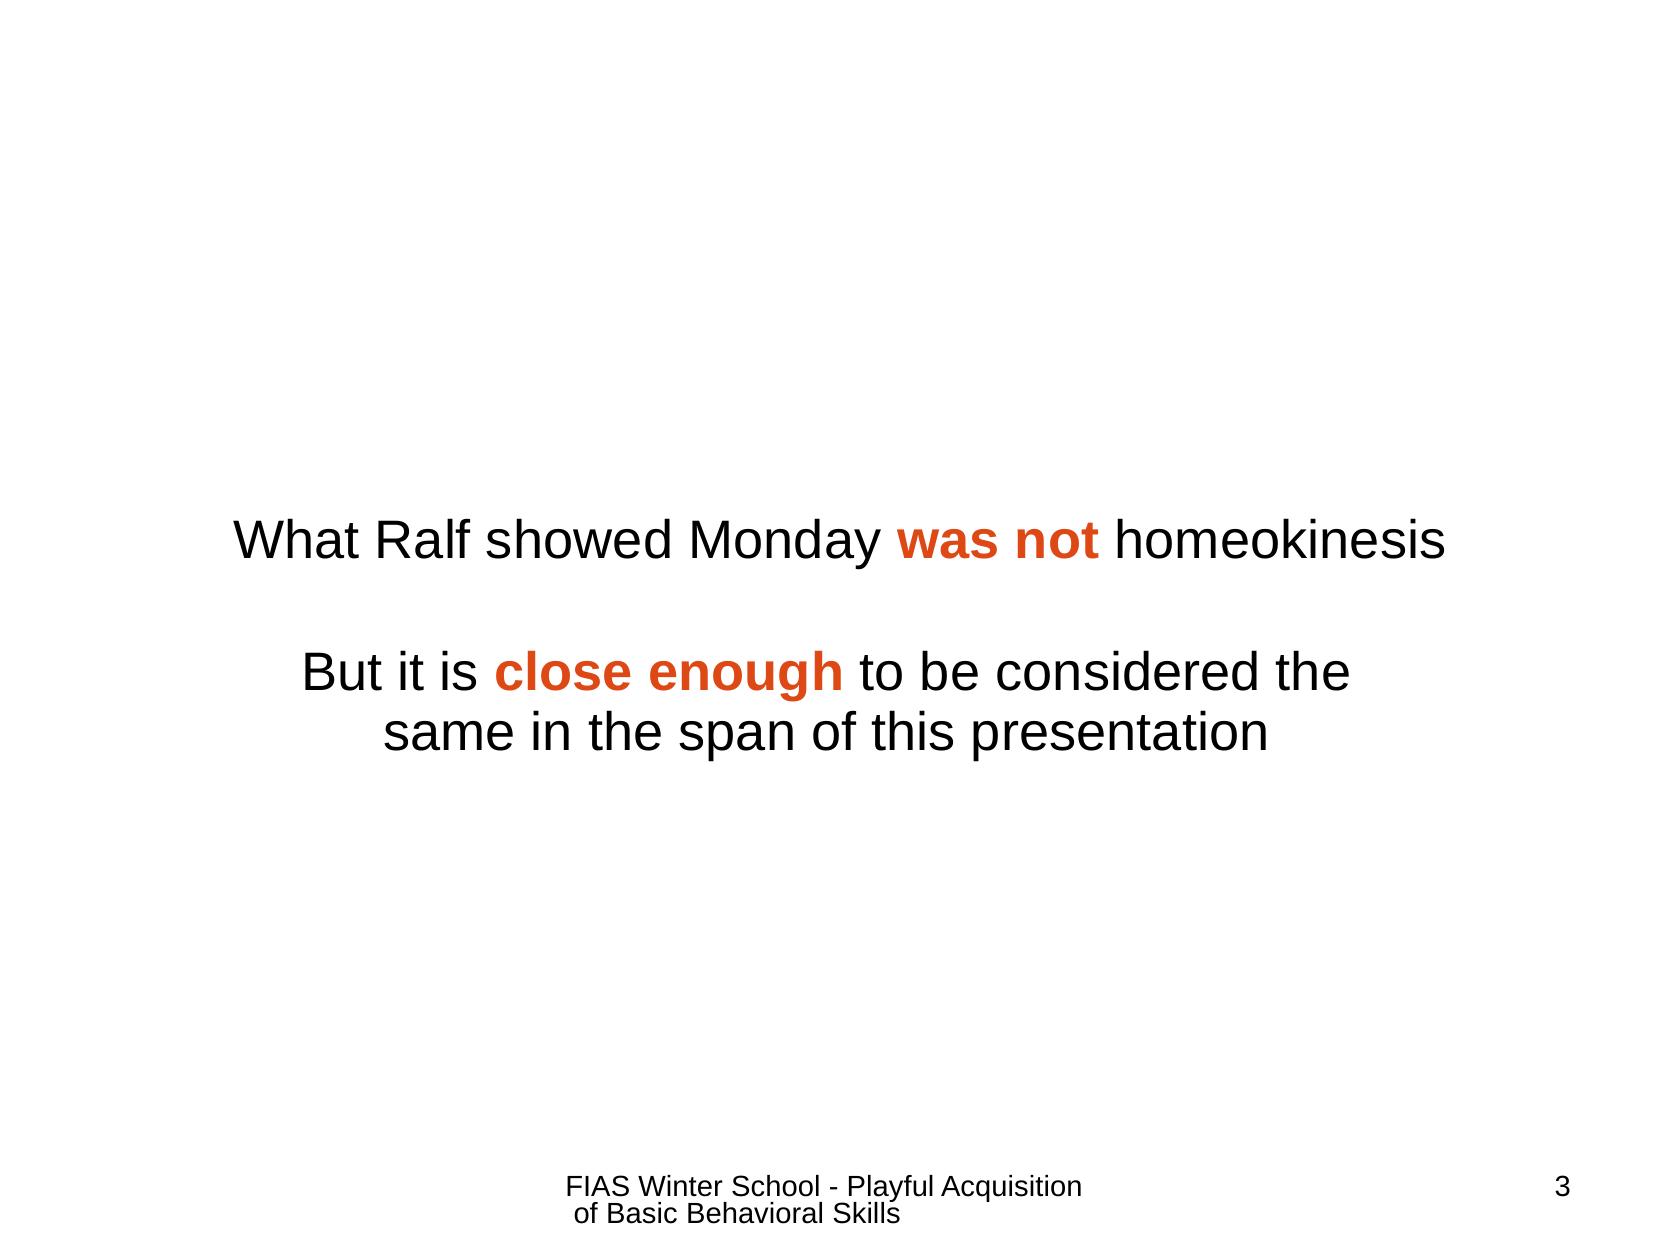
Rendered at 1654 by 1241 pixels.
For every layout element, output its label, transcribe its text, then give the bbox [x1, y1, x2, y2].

text_box What Ralf showed Monday was not homeokinesis [120, 480, 1561, 601]
text_box But it is close enough to be considered the same in the span of this presentation [275, 641, 1378, 763]
